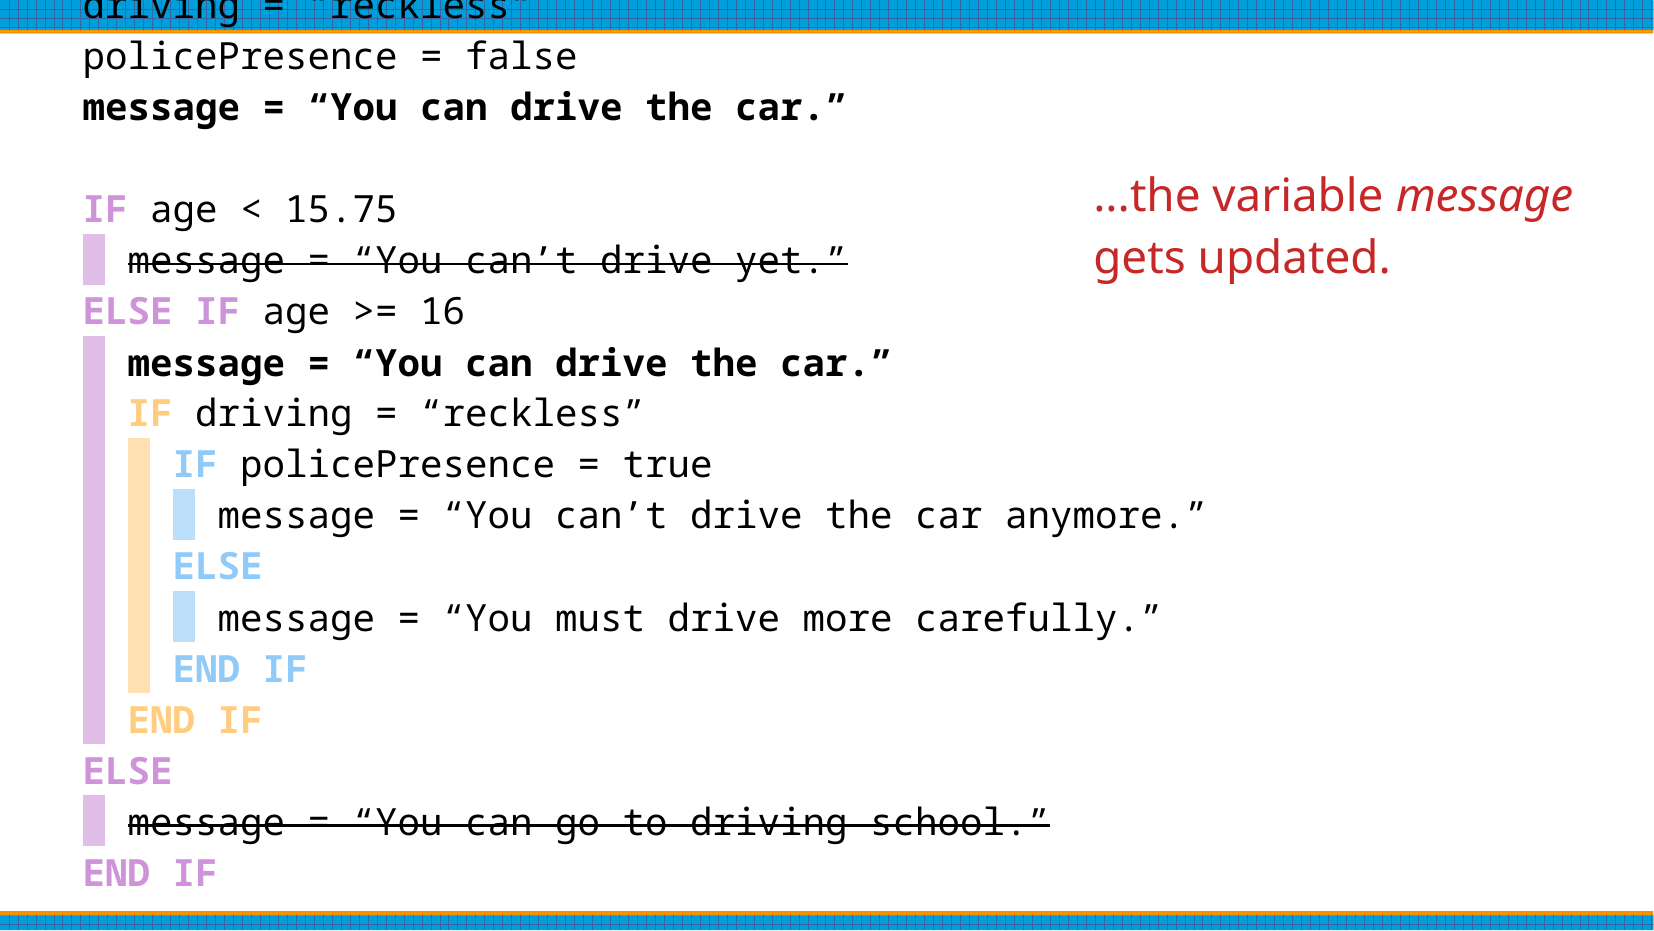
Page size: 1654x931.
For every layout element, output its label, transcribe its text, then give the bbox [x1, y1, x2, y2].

text_box ...the variable message gets updated. [1087, 75, 1613, 376]
subtitle age = 16 driving = “reckless“ policePresence = false message = “You can drive the car.” IF age < 15.75 message = “You can’t drive yet.” ELSE IF age >= 16 message = “You can drive the car.” IF driving = “reckless” IF policePresence = true message = “You can’t drive the car anymore.” ELSE message = “You must drive more carefully.” END IF END IF ELSE message = “You can go to driving school.” END IF output message [82, 69, 1571, 858]
